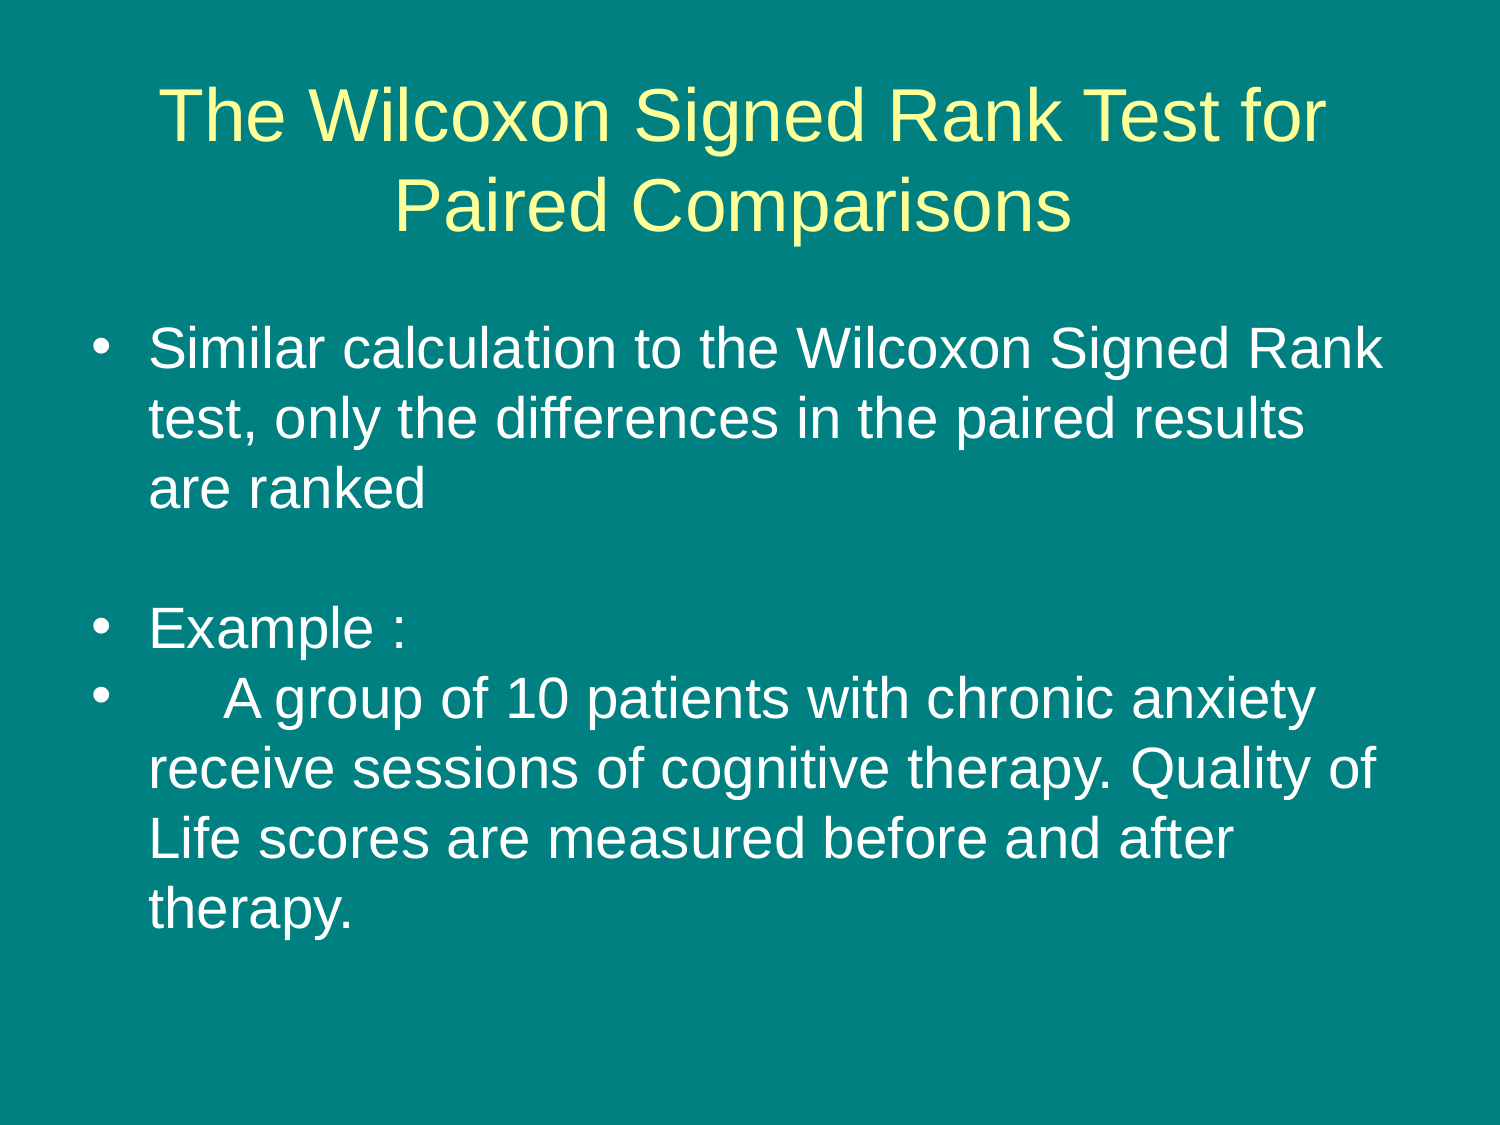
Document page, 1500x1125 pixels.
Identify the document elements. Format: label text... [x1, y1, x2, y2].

title The Wilcoxon Signed Rank Test for Paired Comparisons [50, 62, 1438, 250]
list Similar calculation to the Wilcoxon Signed Rank test, only the differences in the paired results are ranked Example : A group of 10 patients with chronic anxiety receive sessions of cognitive therapy. Quality of Life scores are measured before and after therapy. [76, 302, 1413, 1078]
